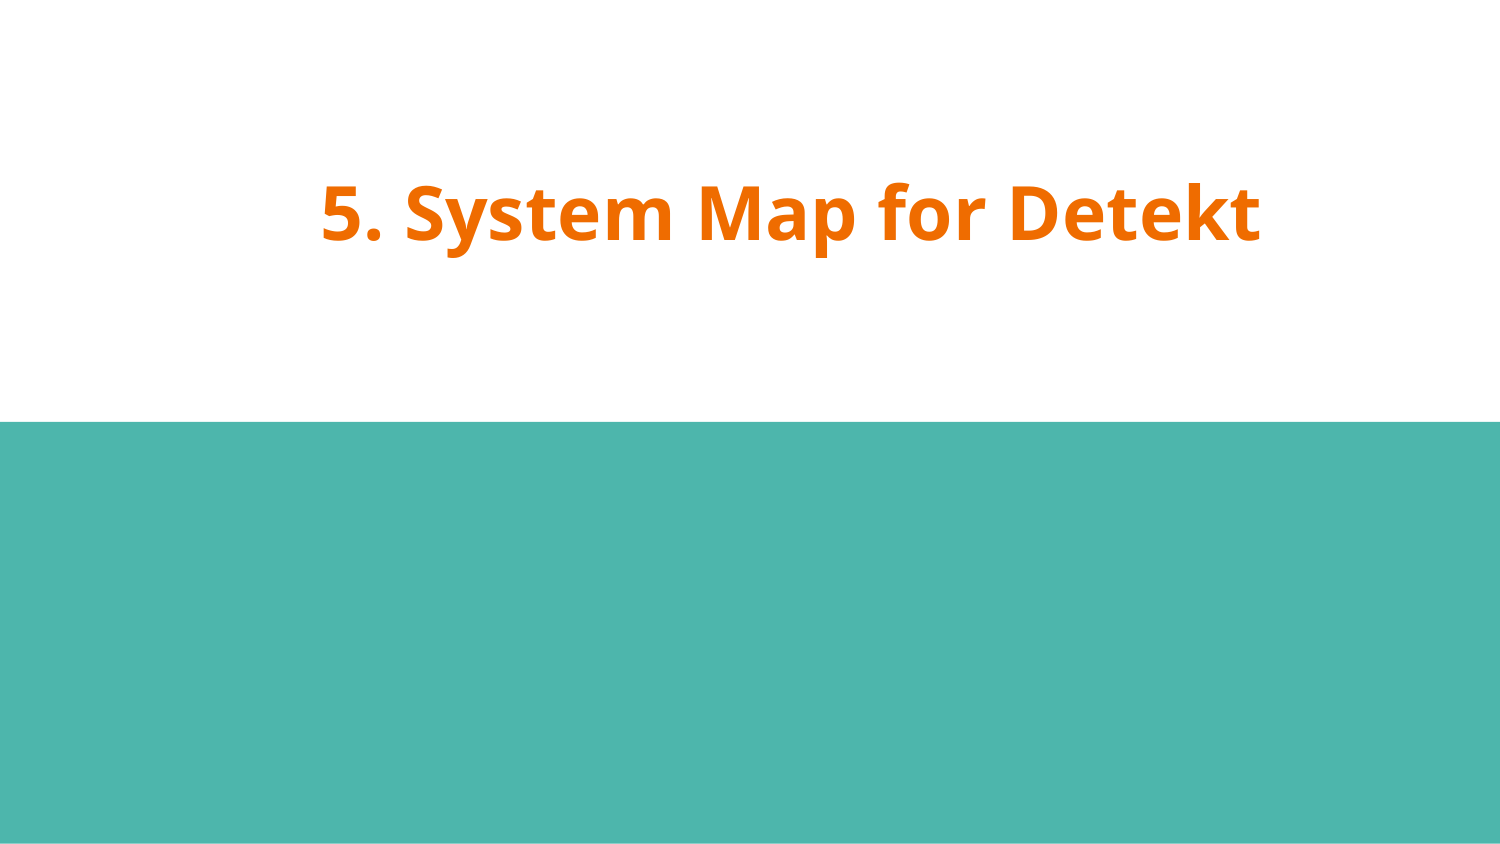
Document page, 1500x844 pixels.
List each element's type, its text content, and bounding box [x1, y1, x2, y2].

title 5. System Map for Detekt [51, 133, 1458, 289]
